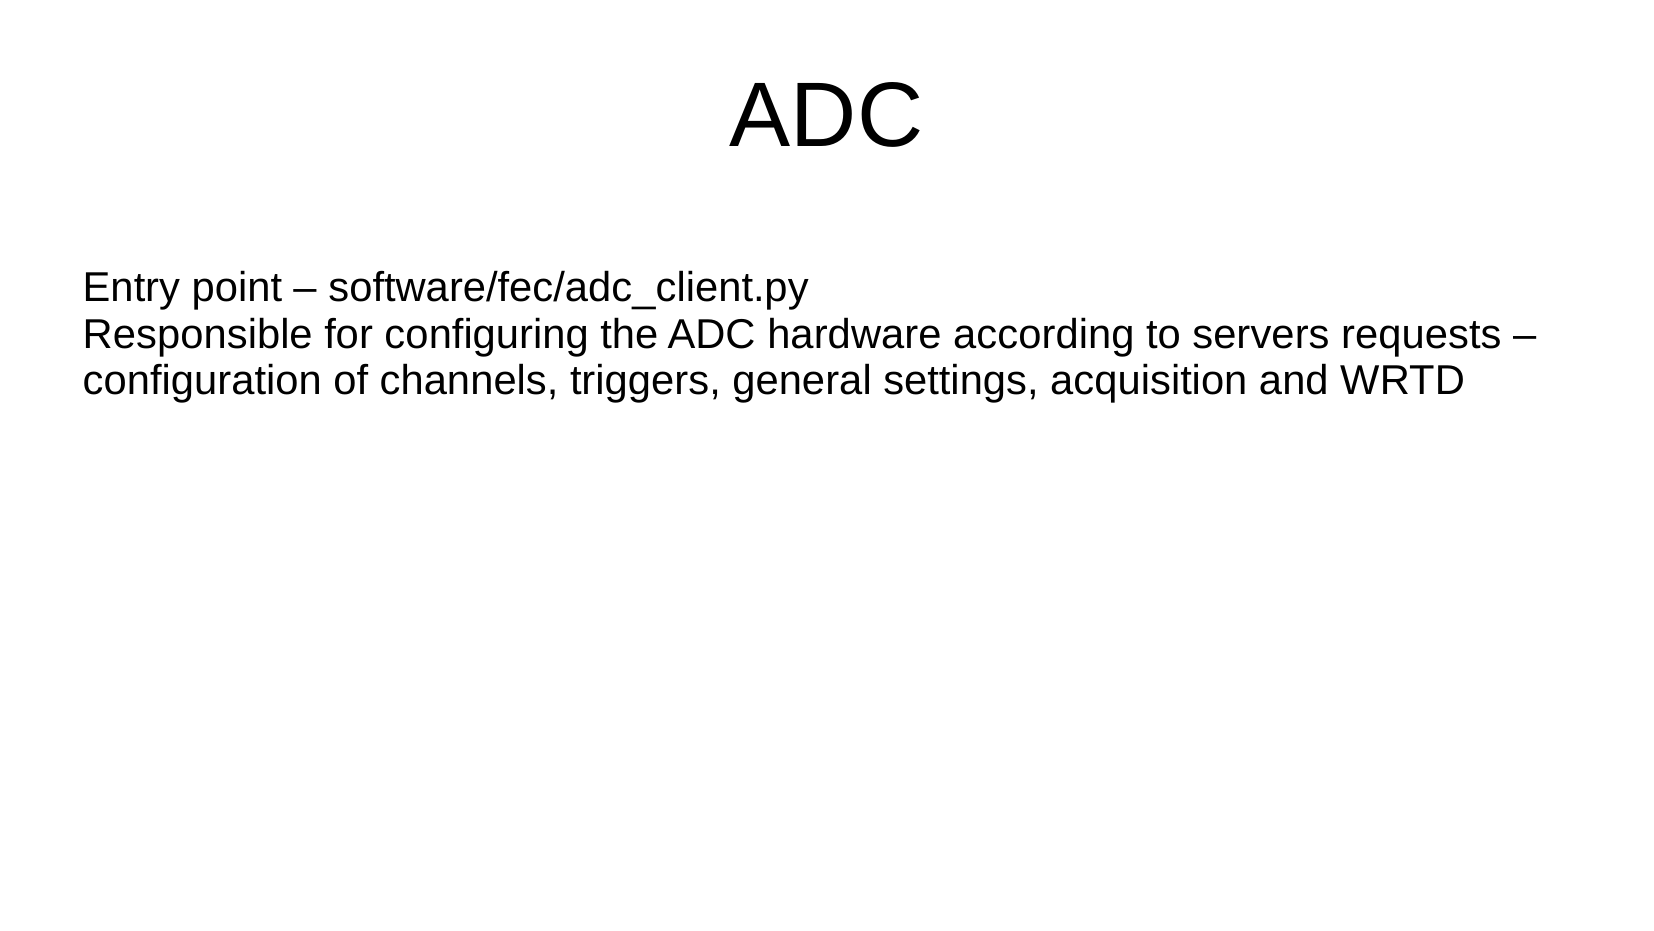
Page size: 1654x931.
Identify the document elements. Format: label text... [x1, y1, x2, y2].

title ADC [82, 37, 1571, 193]
subtitle Entry point – software/fec/adc_client.py Responsible for configuring the ADC hardware according to servers requests – configuration of channels, triggers, general settings, acquisition and WRTD [82, 217, 1571, 776]
